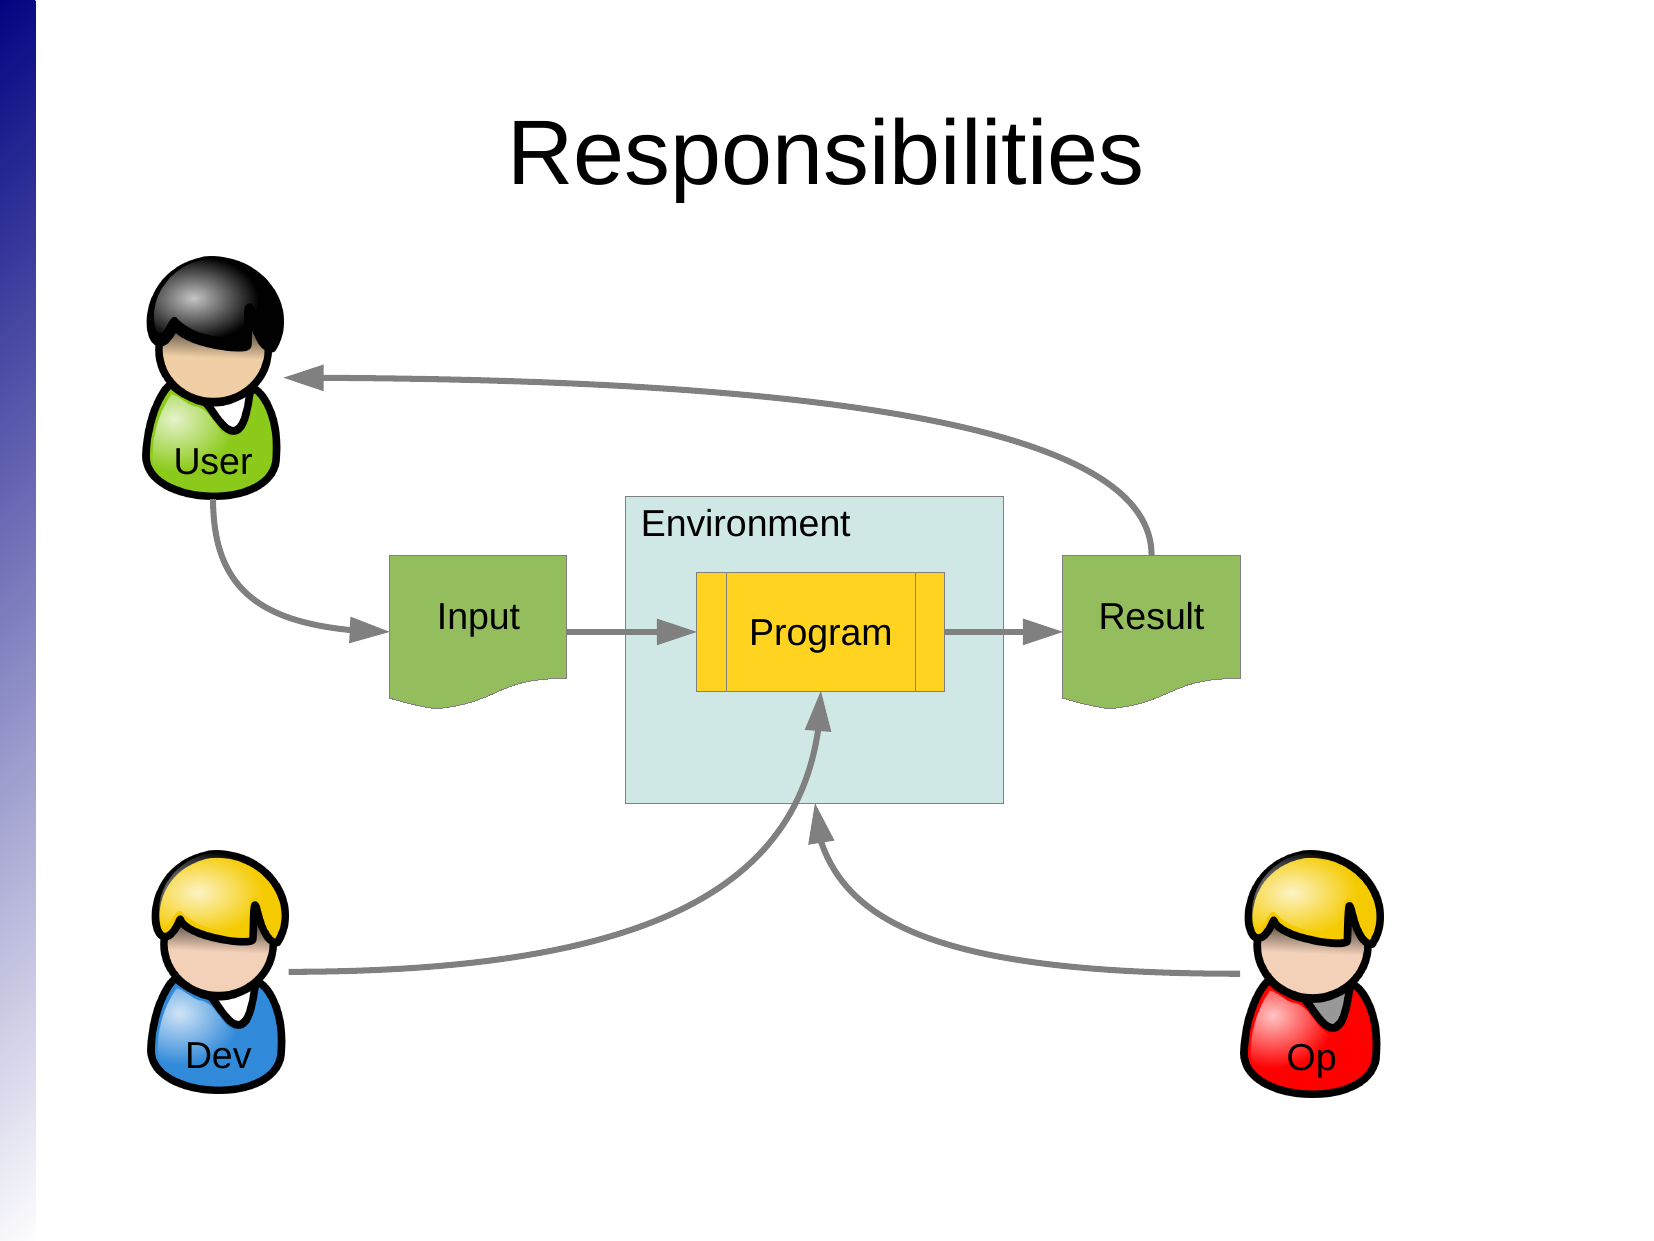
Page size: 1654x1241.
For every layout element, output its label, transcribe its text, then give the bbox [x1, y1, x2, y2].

text_box Environment [625, 633, 820, 804]
text_box Environment [800, 635, 1004, 804]
title Responsibilities [82, 49, 1571, 257]
picture [147, 850, 289, 1094]
text_box Result [1062, 555, 1241, 709]
text_box Environment [625, 496, 1004, 631]
text_box Input [389, 555, 567, 709]
picture [142, 256, 284, 500]
text_box Program [697, 572, 945, 692]
picture [1240, 850, 1384, 1098]
